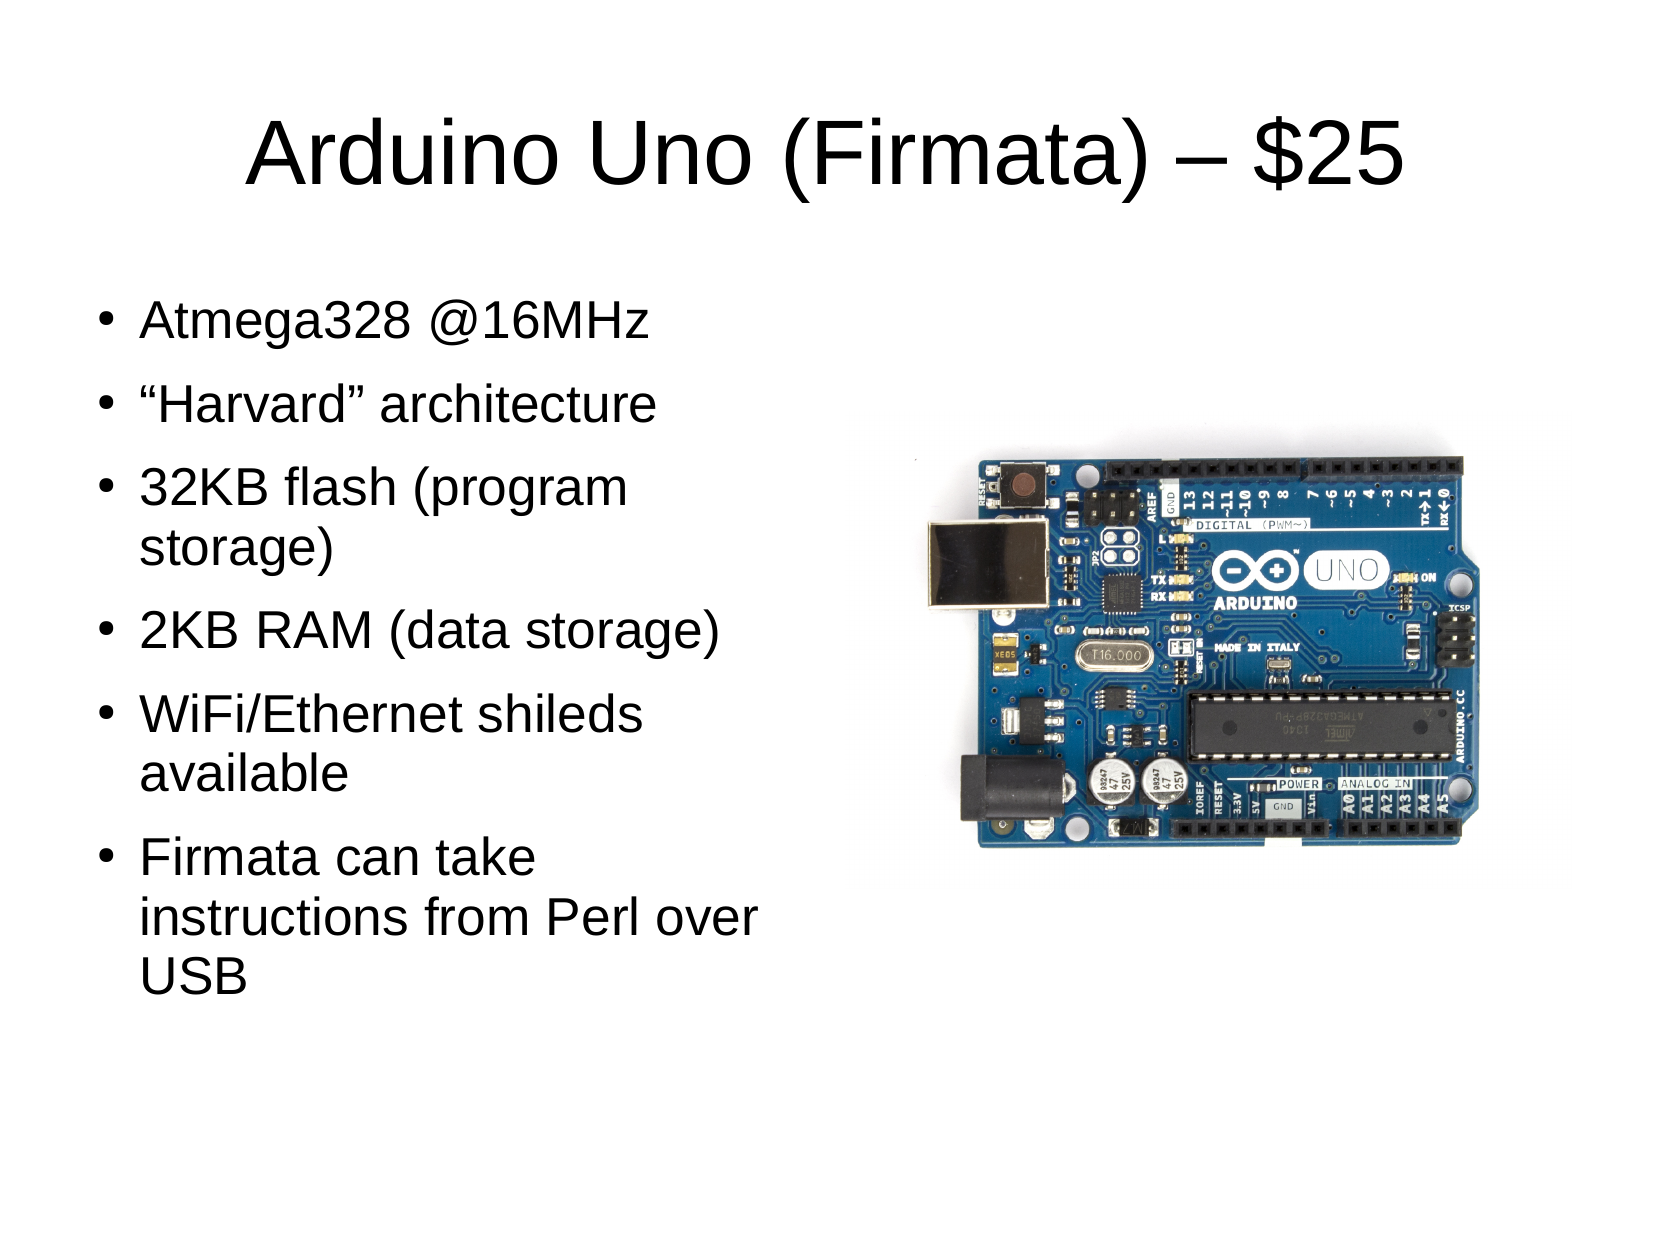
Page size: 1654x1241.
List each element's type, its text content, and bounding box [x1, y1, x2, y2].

list Atmega328 @16MHz “Harvard” architecture 32KB flash (program storage) 2KB RAM (data storage) WiFi/Ethernet shileds available Firmata can take instructions from Perl over USB [82, 290, 809, 1010]
title Arduino Uno (Firmata) – $25 [82, 49, 1571, 257]
picture [845, 411, 1572, 889]
